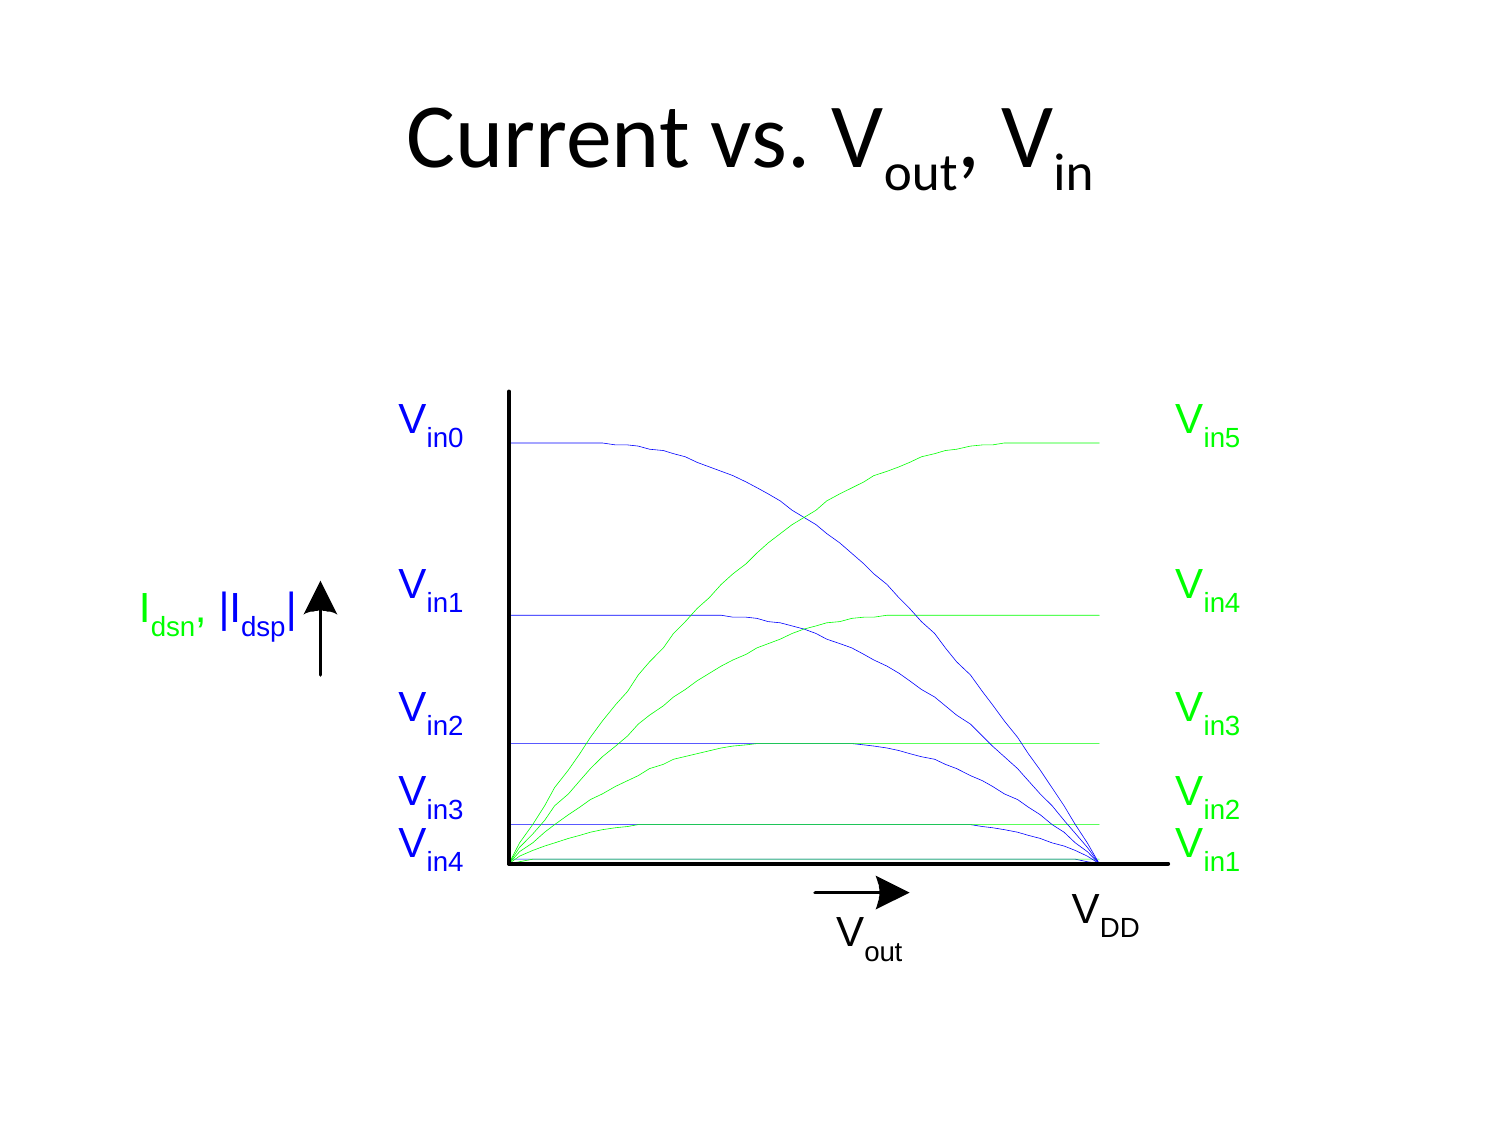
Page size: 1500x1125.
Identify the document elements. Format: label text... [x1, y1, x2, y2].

chart [112, 362, 1388, 993]
title Current vs. Vout, Vin [75, 45, 1426, 233]
